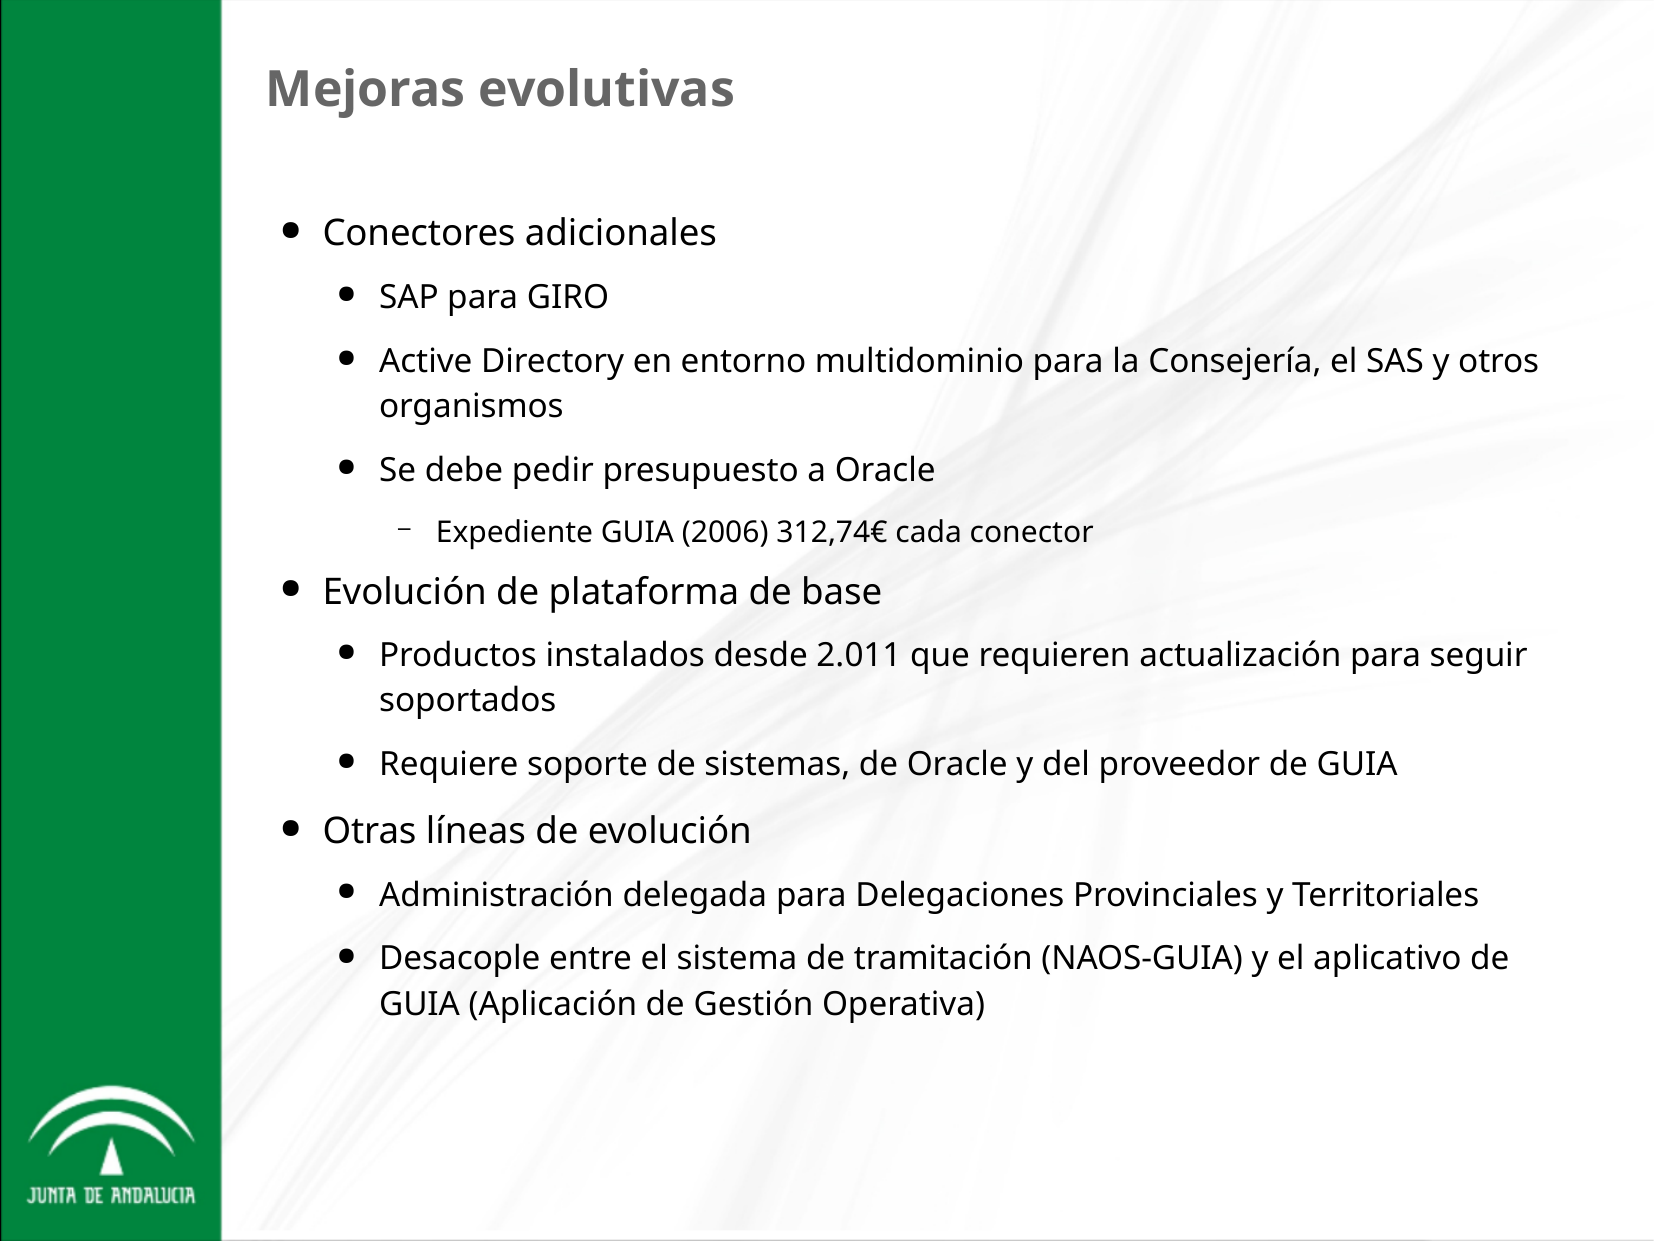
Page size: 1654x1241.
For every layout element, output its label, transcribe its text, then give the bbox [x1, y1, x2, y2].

title Mejoras evolutivas [265, 37, 1571, 136]
picture [0, 0, 1654, 1241]
list Conectores adicionales SAP para GIRO Active Directory en entorno multidominio para la Consejería, el SAS y otros organismos Se debe pedir presupuesto a Oracle Expediente GUIA (2006) 312,74€ cada conector Evolución de plataforma de base Productos instalados desde 2.011 que requieren actualización para seguir soportados Requiere soporte de sistemas, de Oracle y del proveedor de GUIA Otras líneas de evolución Administración delegada para Delegaciones Provinciales y Territoriales Desacople entre el sistema de tramitación (NAOS-GUIA) y el aplicativo de GUIA (Aplicación de Gestión Operativa) [265, 206, 1571, 1026]
